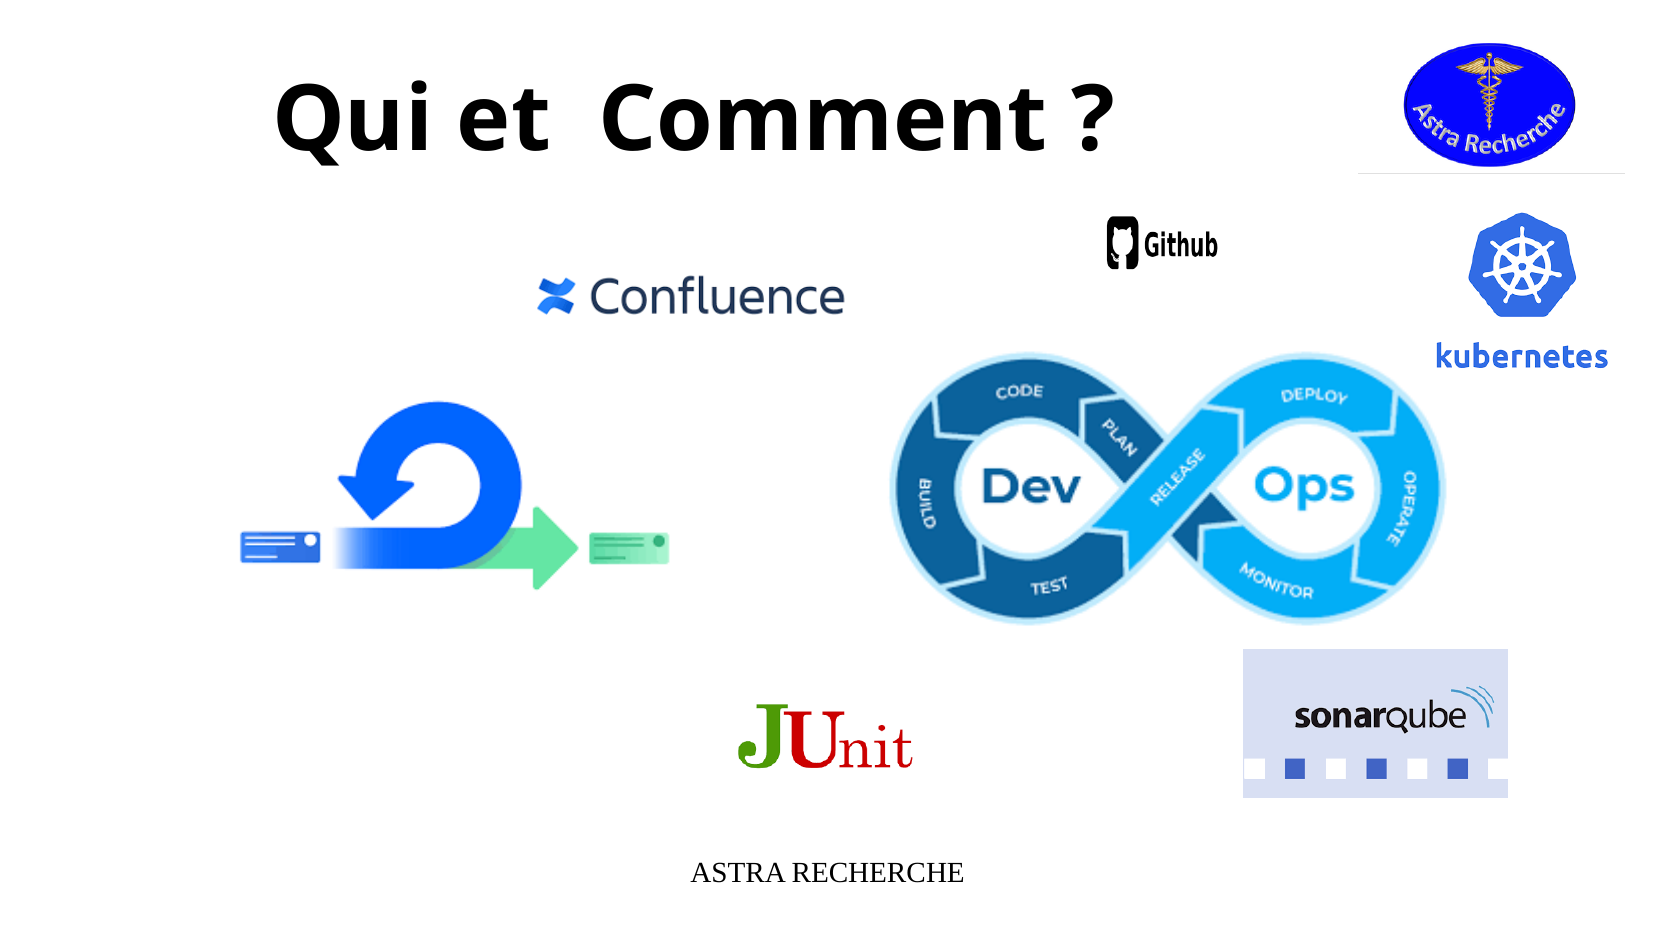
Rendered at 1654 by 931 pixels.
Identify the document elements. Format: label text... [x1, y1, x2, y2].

picture [206, 206, 851, 621]
title Qui et Comment ? [82, 37, 1329, 193]
picture [1358, 29, 1625, 178]
picture [1062, 191, 1270, 296]
picture [734, 199, 1625, 827]
